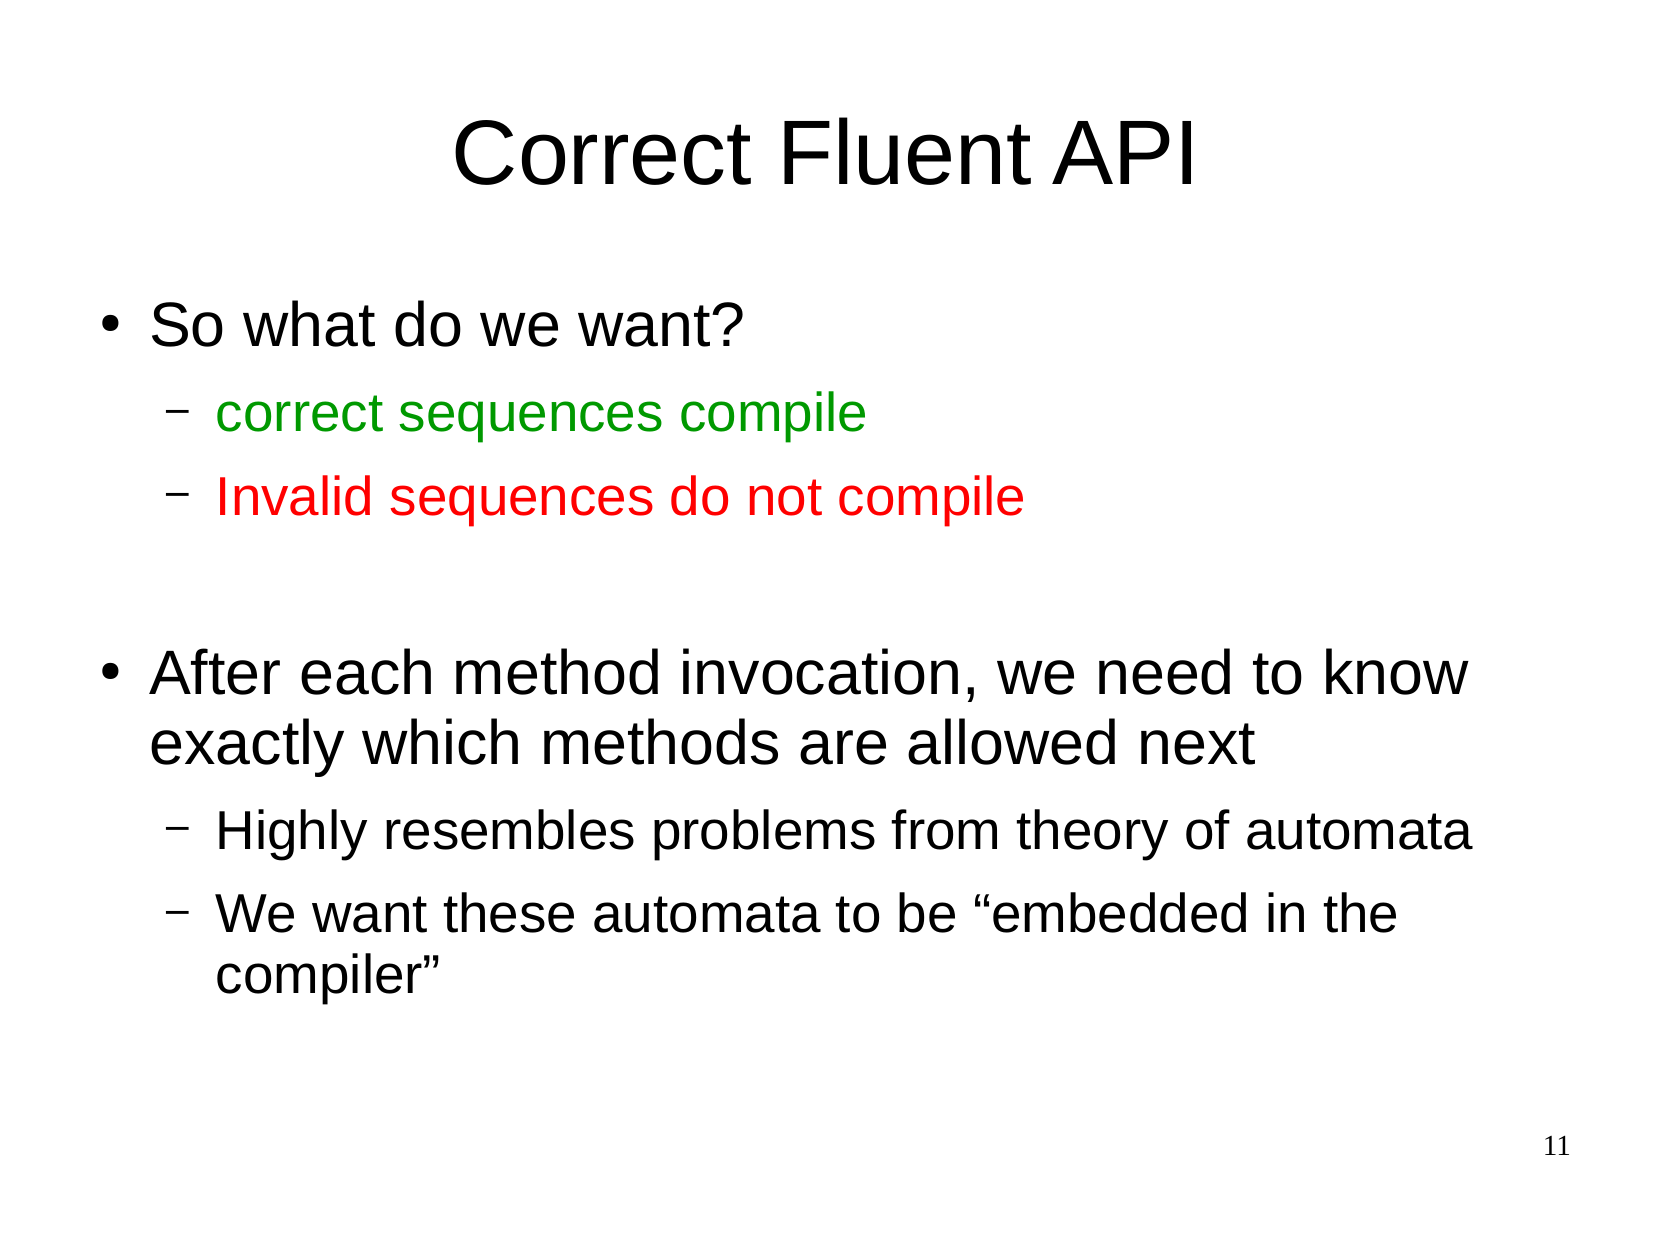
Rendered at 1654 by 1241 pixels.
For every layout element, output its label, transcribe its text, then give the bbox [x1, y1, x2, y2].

list So what do we want? correct sequences compile Invalid sequences do not compile After each method invocation, we need to know exactly which methods are allowed next Highly resembles problems from theory of automata We want these automata to be “embedded in the compiler” [82, 290, 1571, 1010]
title Correct Fluent API [82, 49, 1571, 257]
